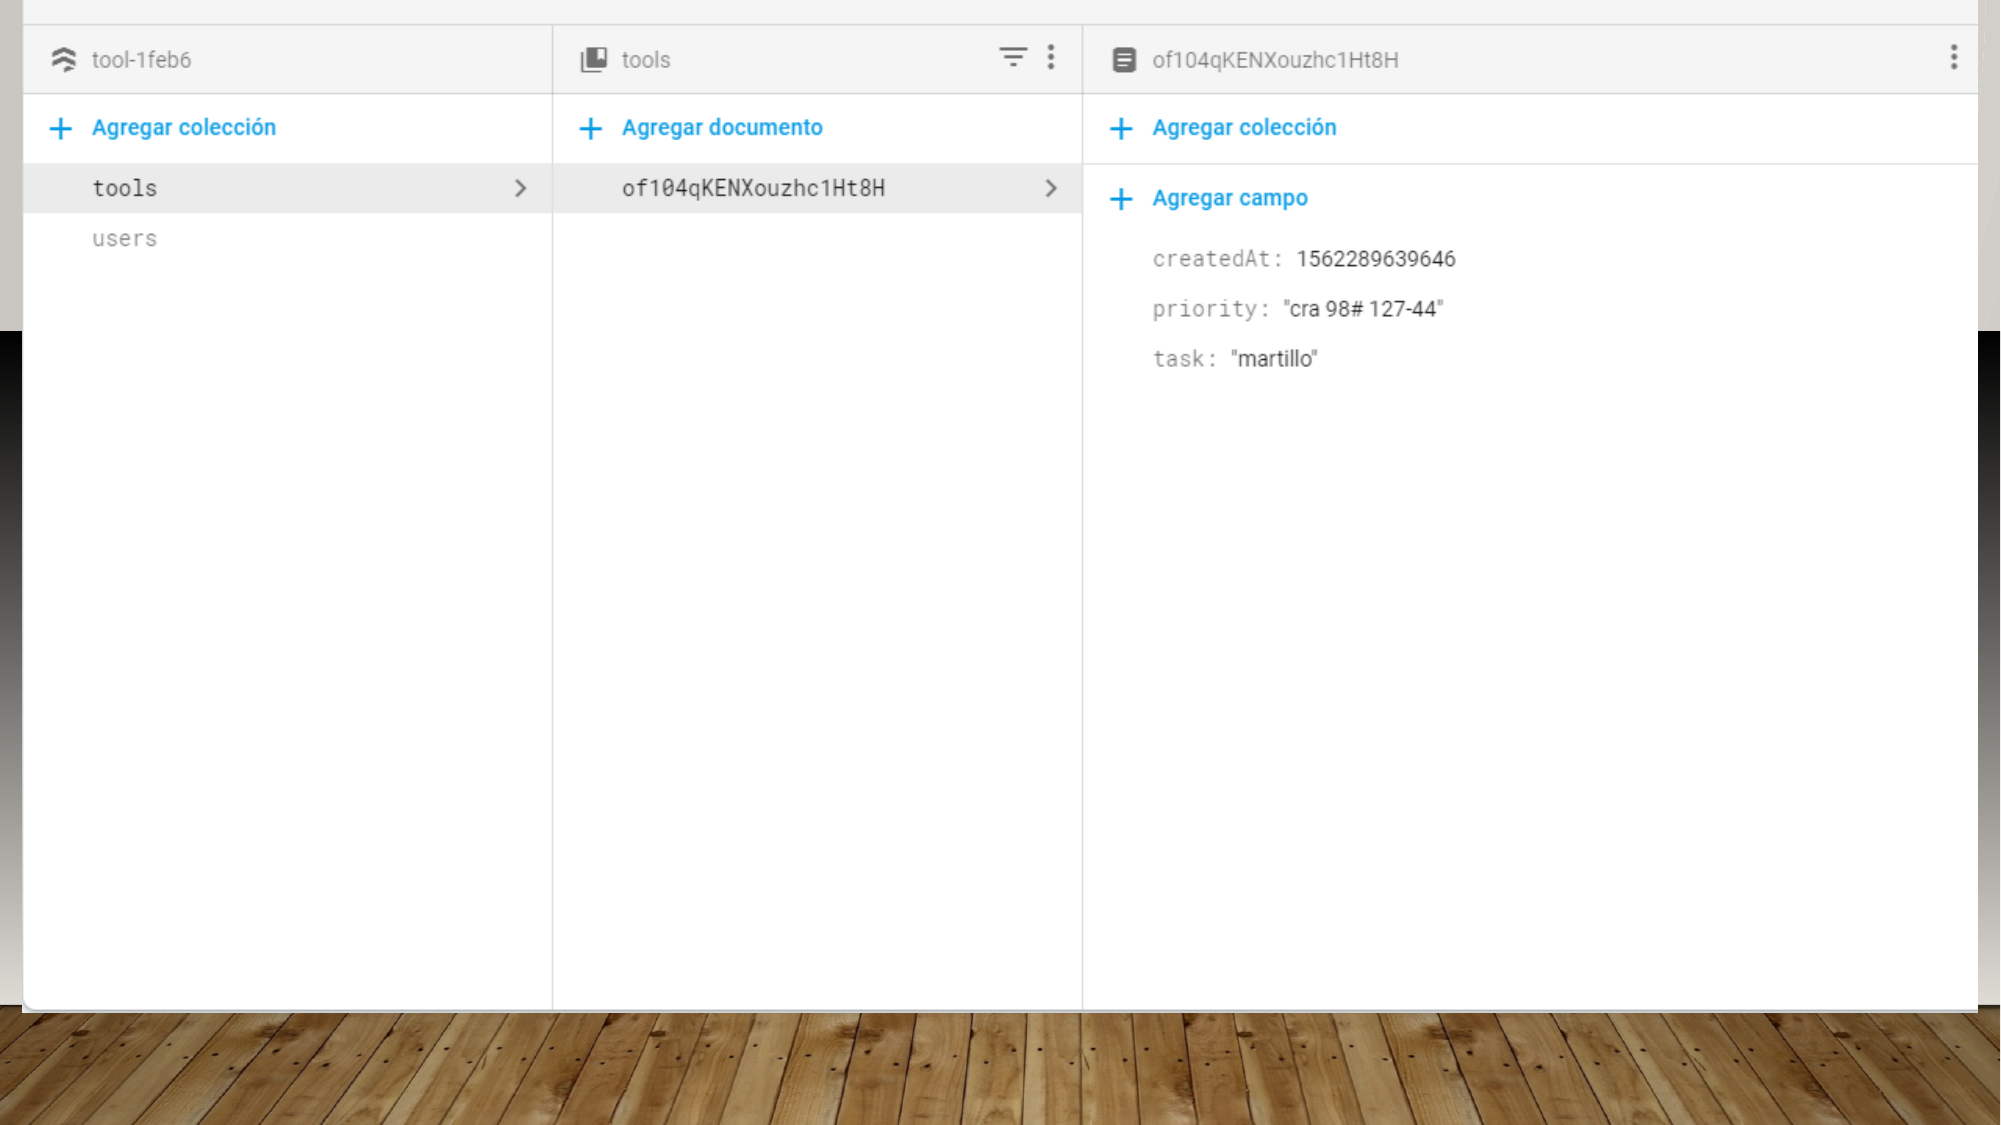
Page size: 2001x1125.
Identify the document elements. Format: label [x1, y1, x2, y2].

picture [22, 0, 1978, 1013]
